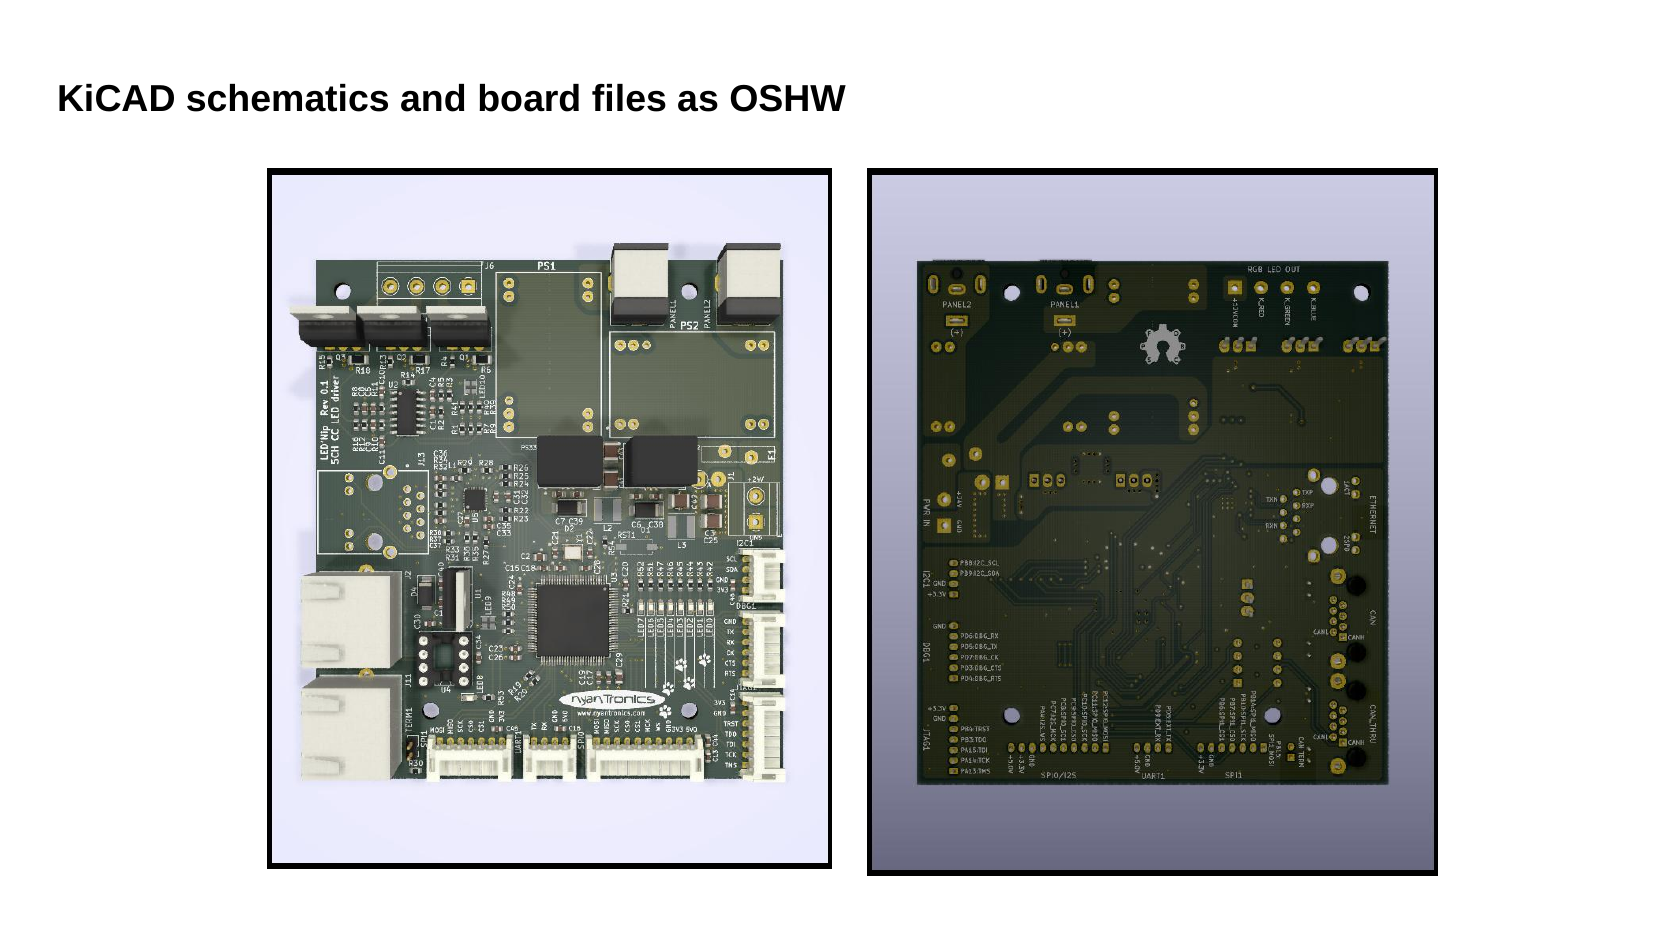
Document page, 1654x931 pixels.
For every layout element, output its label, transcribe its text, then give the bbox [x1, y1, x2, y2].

picture [267, 168, 832, 869]
picture [867, 168, 1438, 876]
text_box KiCAD schematics and board files as OSHW [42, 69, 862, 127]
